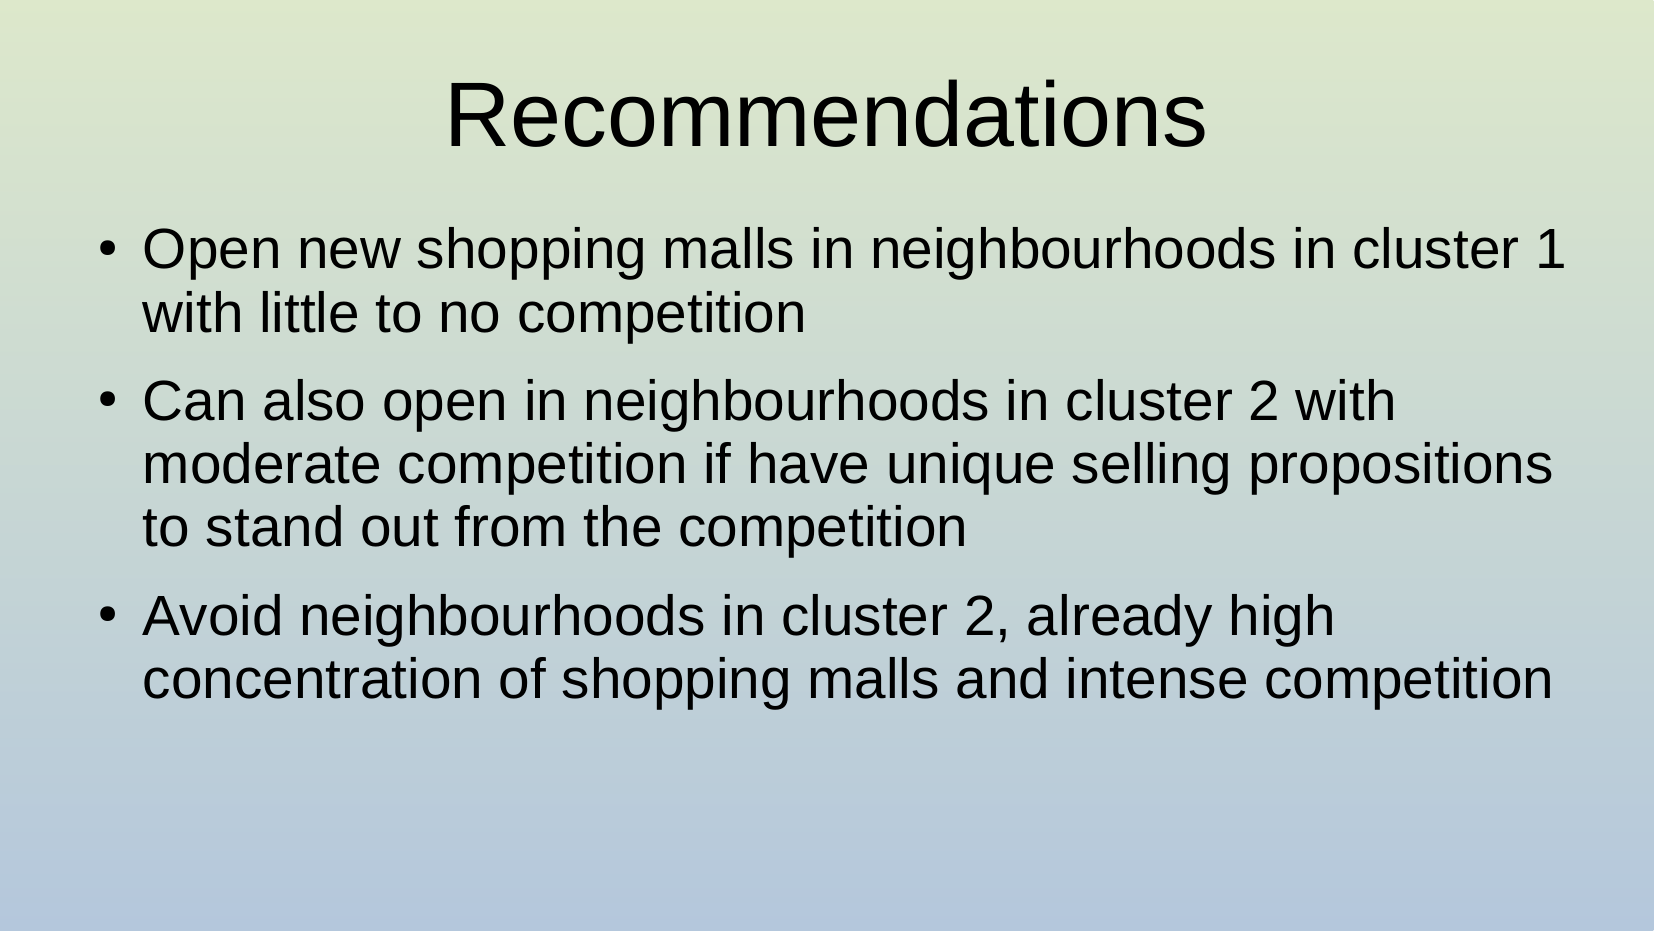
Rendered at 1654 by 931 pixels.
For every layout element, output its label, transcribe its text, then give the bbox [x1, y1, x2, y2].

title Recommendations [82, 37, 1571, 193]
list Open new shopping malls in neighbourhoods in cluster 1 with little to no competition Can also open in neighbourhoods in cluster 2 with moderate competition if have unique selling propositions to stand out from the competition Avoid neighbourhoods in cluster 2, already high concentration of shopping malls and intense competition [82, 217, 1571, 758]
